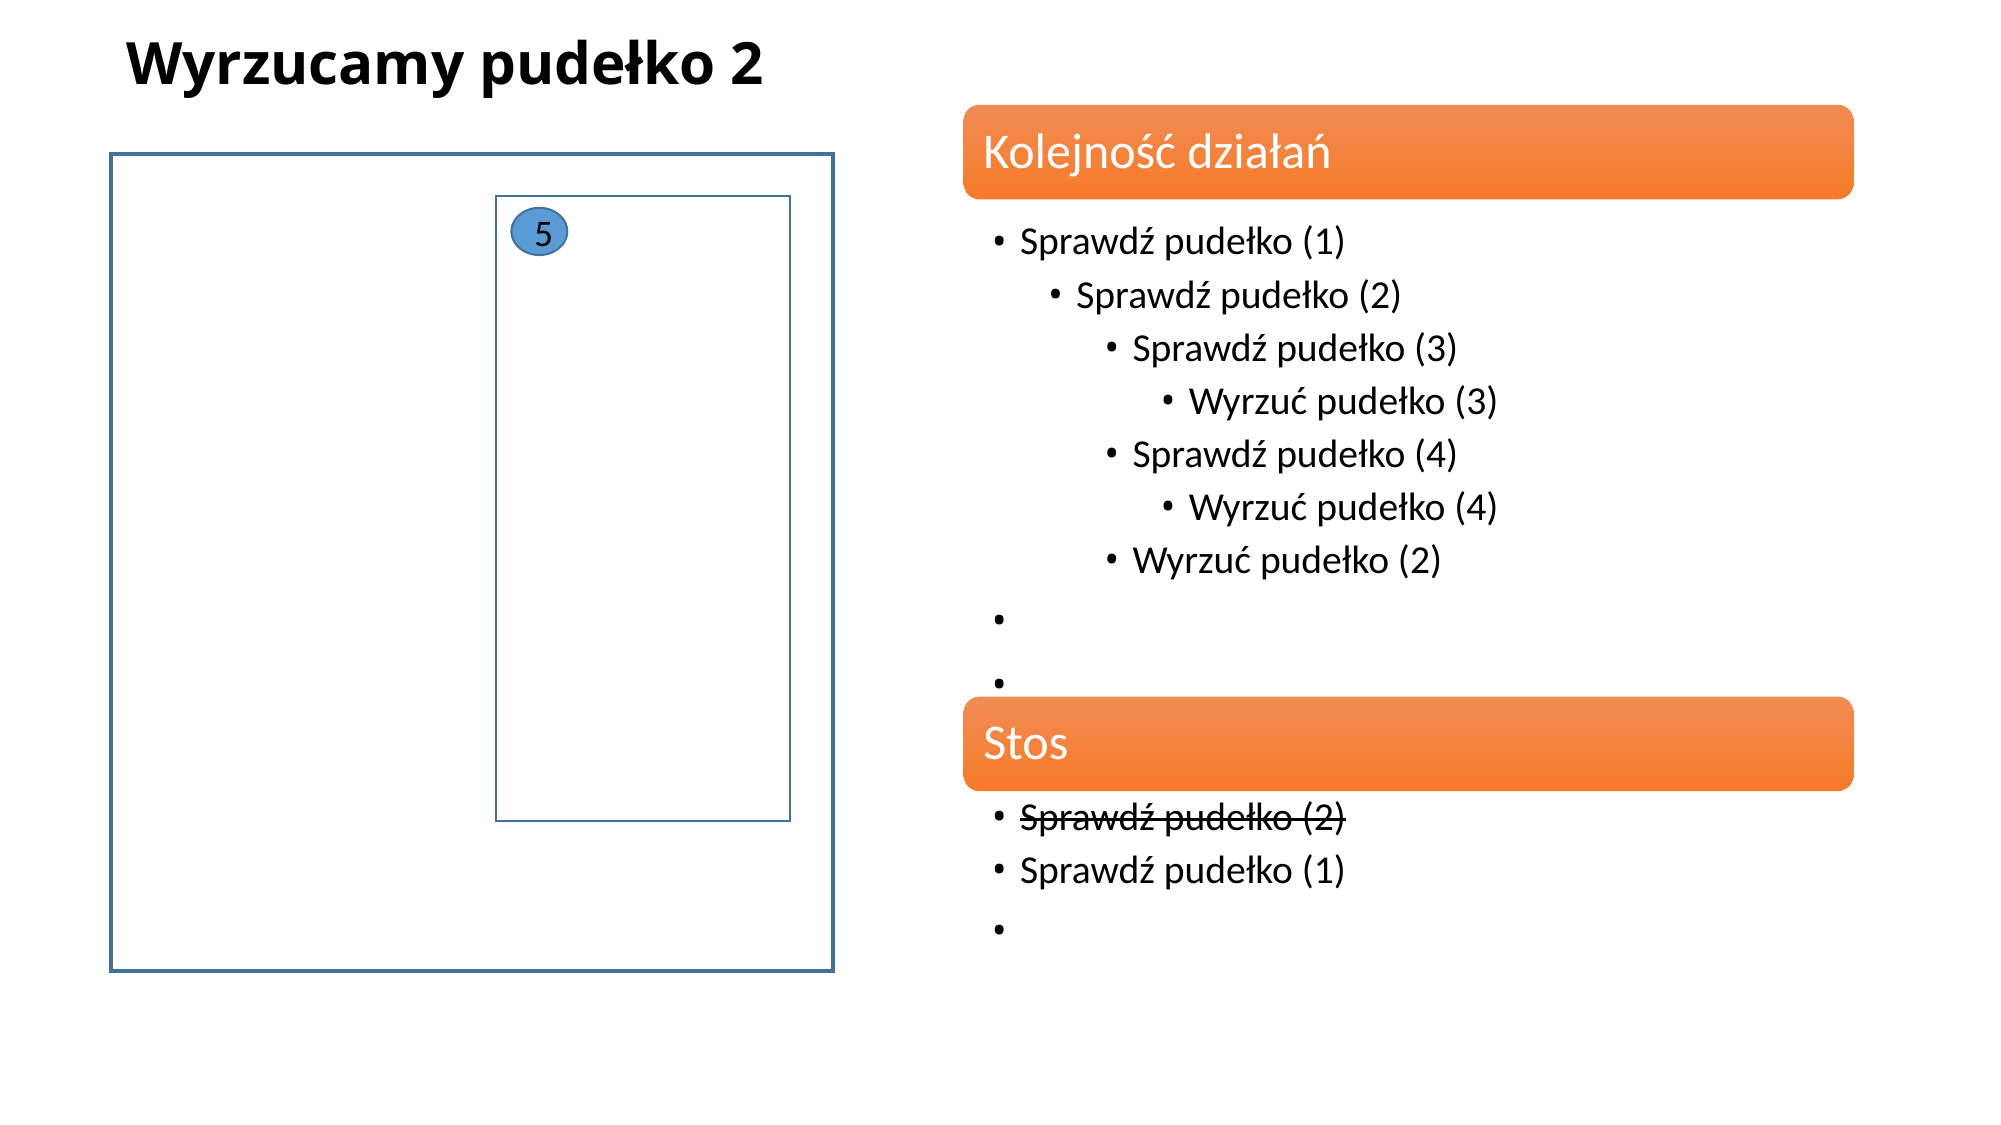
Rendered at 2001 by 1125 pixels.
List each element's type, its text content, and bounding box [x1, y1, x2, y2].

text_box Stos [963, 696, 1854, 791]
text_box Sprawdź pudełko (1) Sprawdź pudełko (2) Sprawdź pudełko (3) Wyrzuć pudełko (3) Sprawdź pudełko (4) Wyrzuć pudełko (4) Wyrzuć pudełko (2) [963, 215, 1854, 697]
text_box Sprawdź pudełko (2) Sprawdź pudełko (1) [963, 791, 1854, 955]
text_box Wyrzucamy pudełko 2 [110, 19, 2000, 106]
text_box [511, 215, 519, 248]
text_box [553, 210, 568, 252]
text_box 5 [519, 201, 553, 262]
text_box Kolejność działań [963, 106, 1854, 200]
